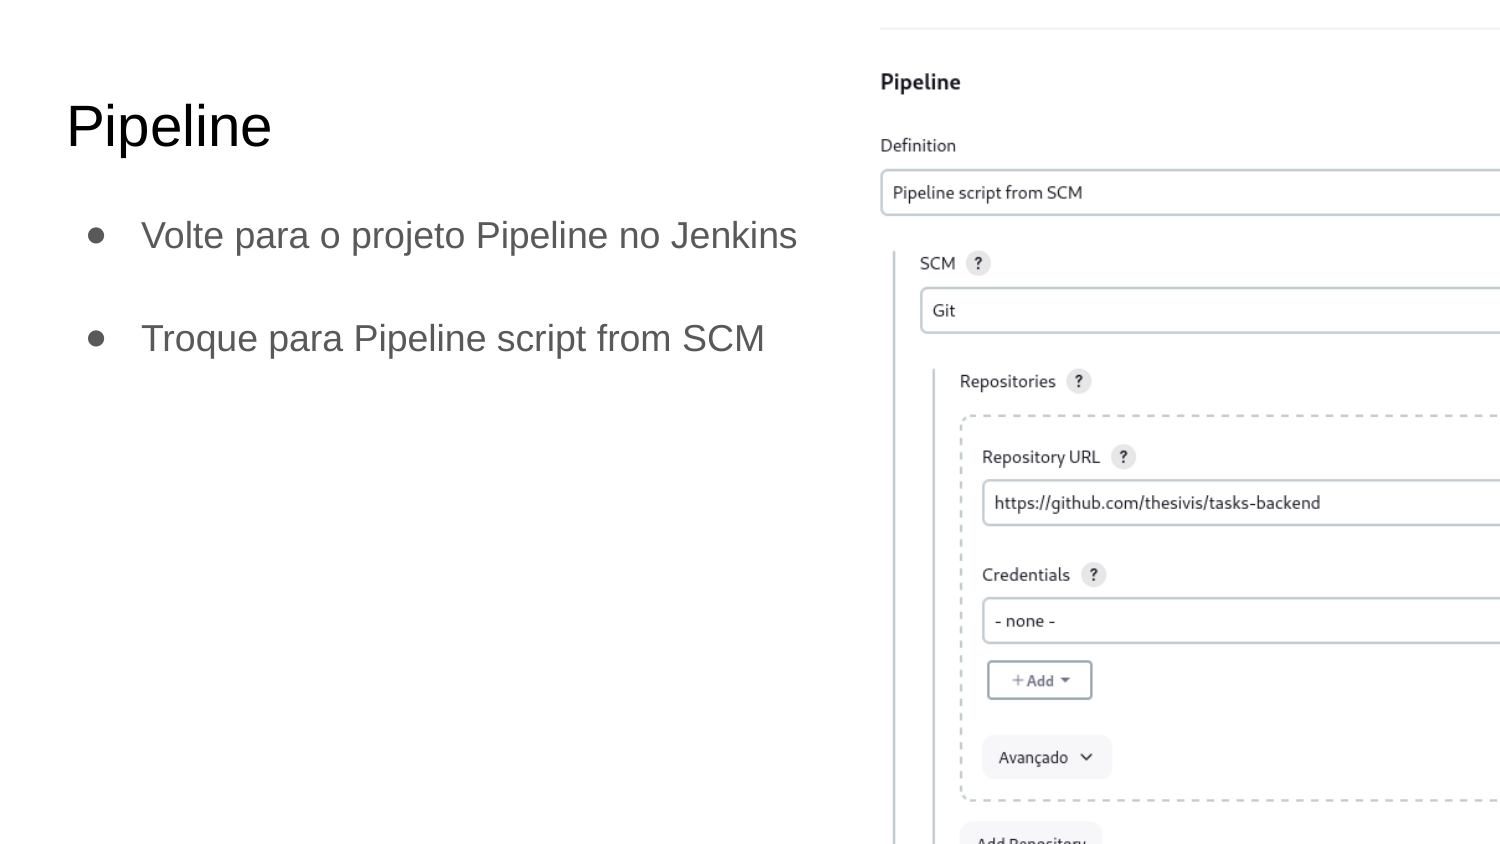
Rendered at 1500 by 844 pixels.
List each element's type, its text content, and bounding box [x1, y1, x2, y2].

list Volte para o projeto Pipeline no Jenkins Troque para Pipeline script from SCM [51, 189, 847, 750]
title Pipeline [51, 72, 847, 167]
picture [847, 0, 1500, 844]
